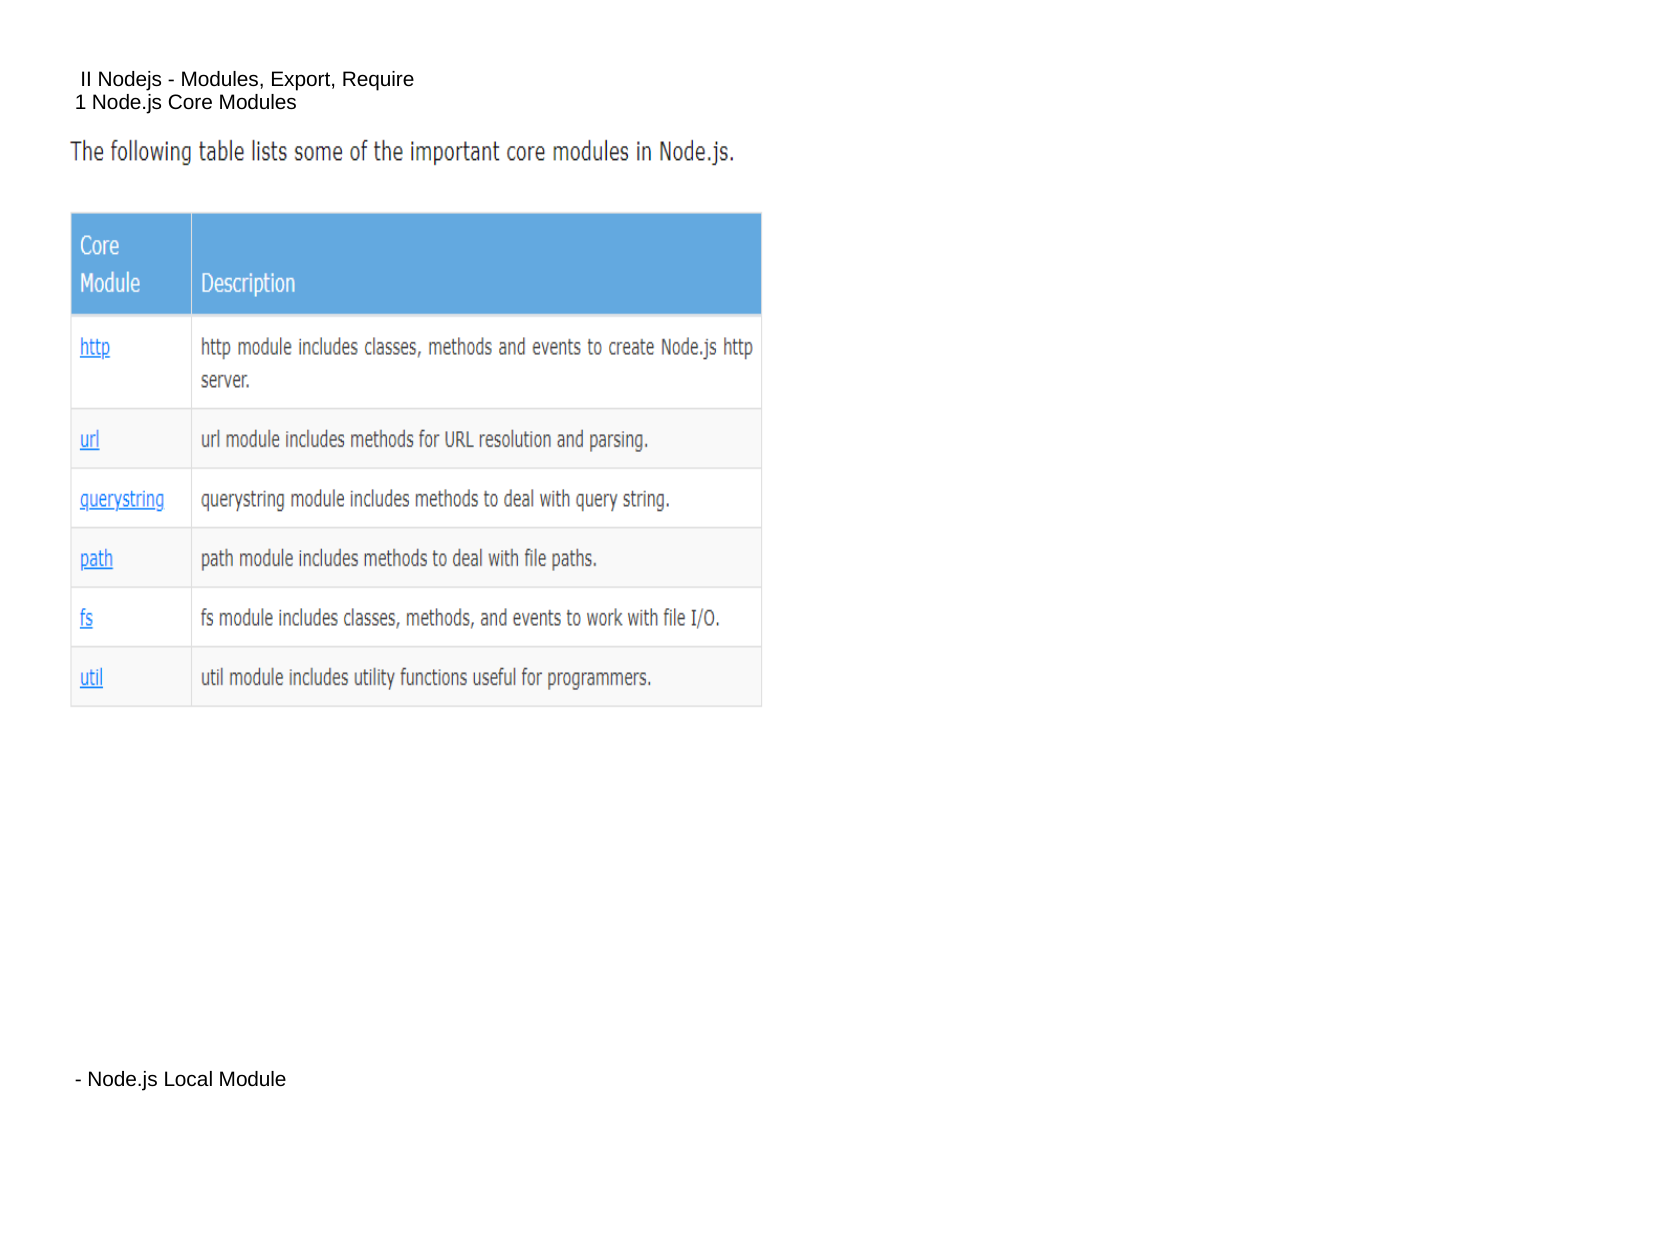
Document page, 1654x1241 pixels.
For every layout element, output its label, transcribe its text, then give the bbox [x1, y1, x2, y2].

picture [60, 134, 781, 737]
text_box II Nodejs - Modules, Export, Require 1 Node.js Core Modules - Node.js Local Module [60, 60, 1591, 1155]
